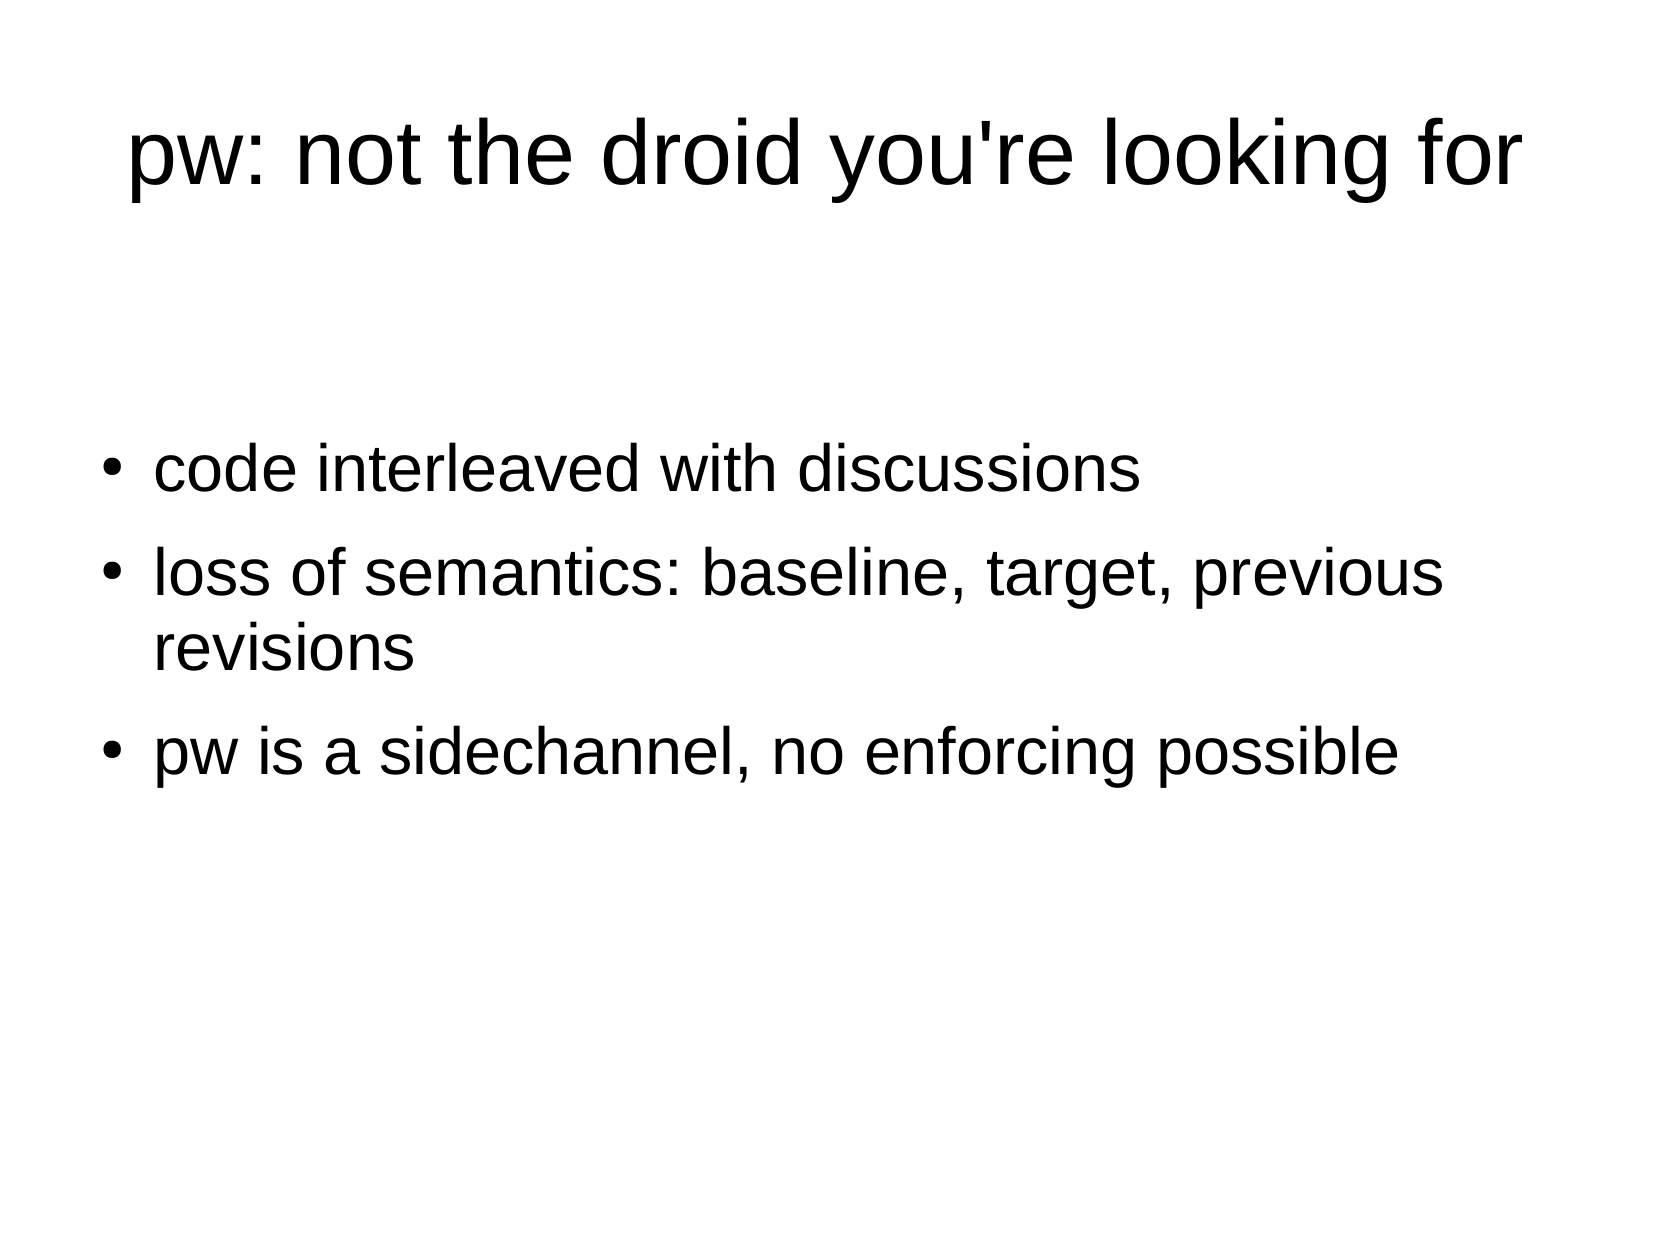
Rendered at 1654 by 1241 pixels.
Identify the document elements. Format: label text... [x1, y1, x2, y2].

list code interleaved with discussions loss of semantics: baseline, target, previous revisions pw is a sidechannel, no enforcing possible [82, 431, 1571, 1021]
title pw: not the droid you're looking for [82, 49, 1571, 257]
